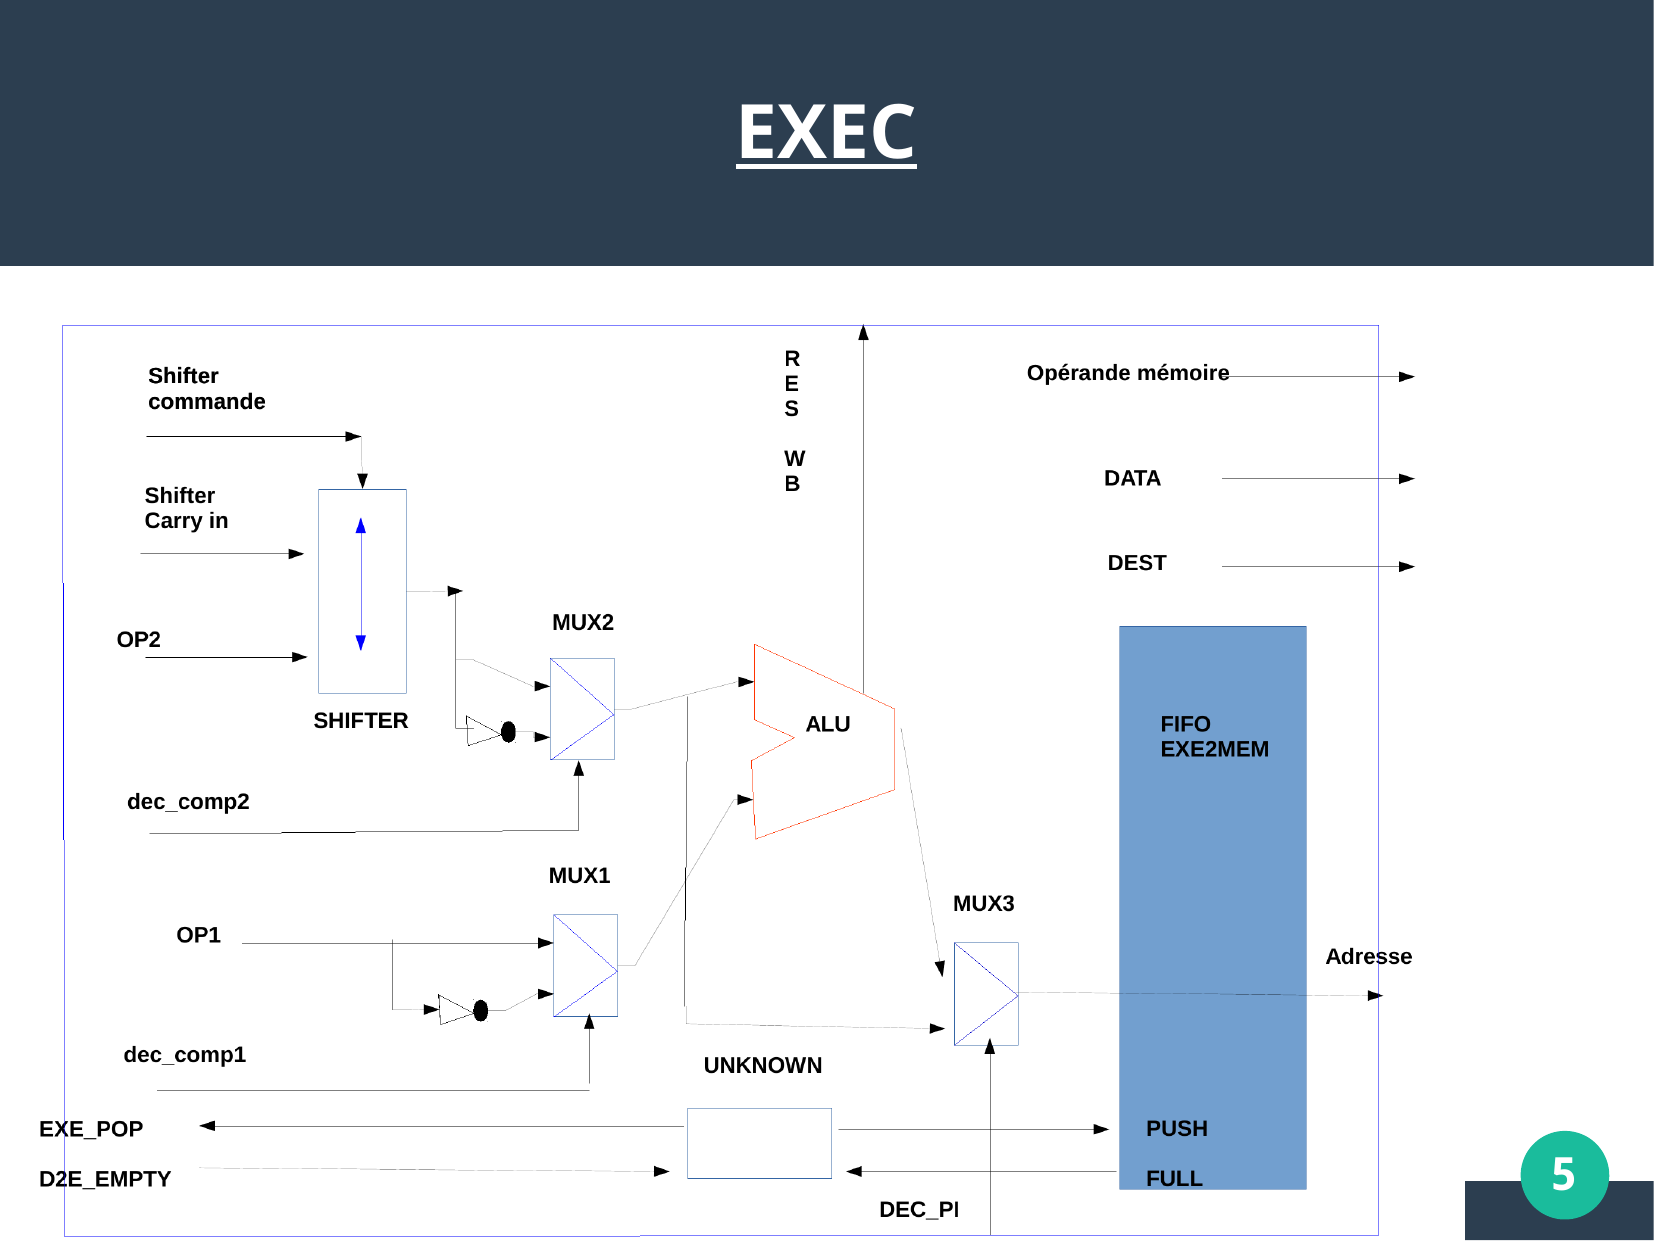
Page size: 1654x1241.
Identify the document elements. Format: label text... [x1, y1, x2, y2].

title EXEC [59, 82, 1595, 174]
picture [0, 271, 1465, 1241]
text_box 5 [1535, 1133, 1619, 1204]
